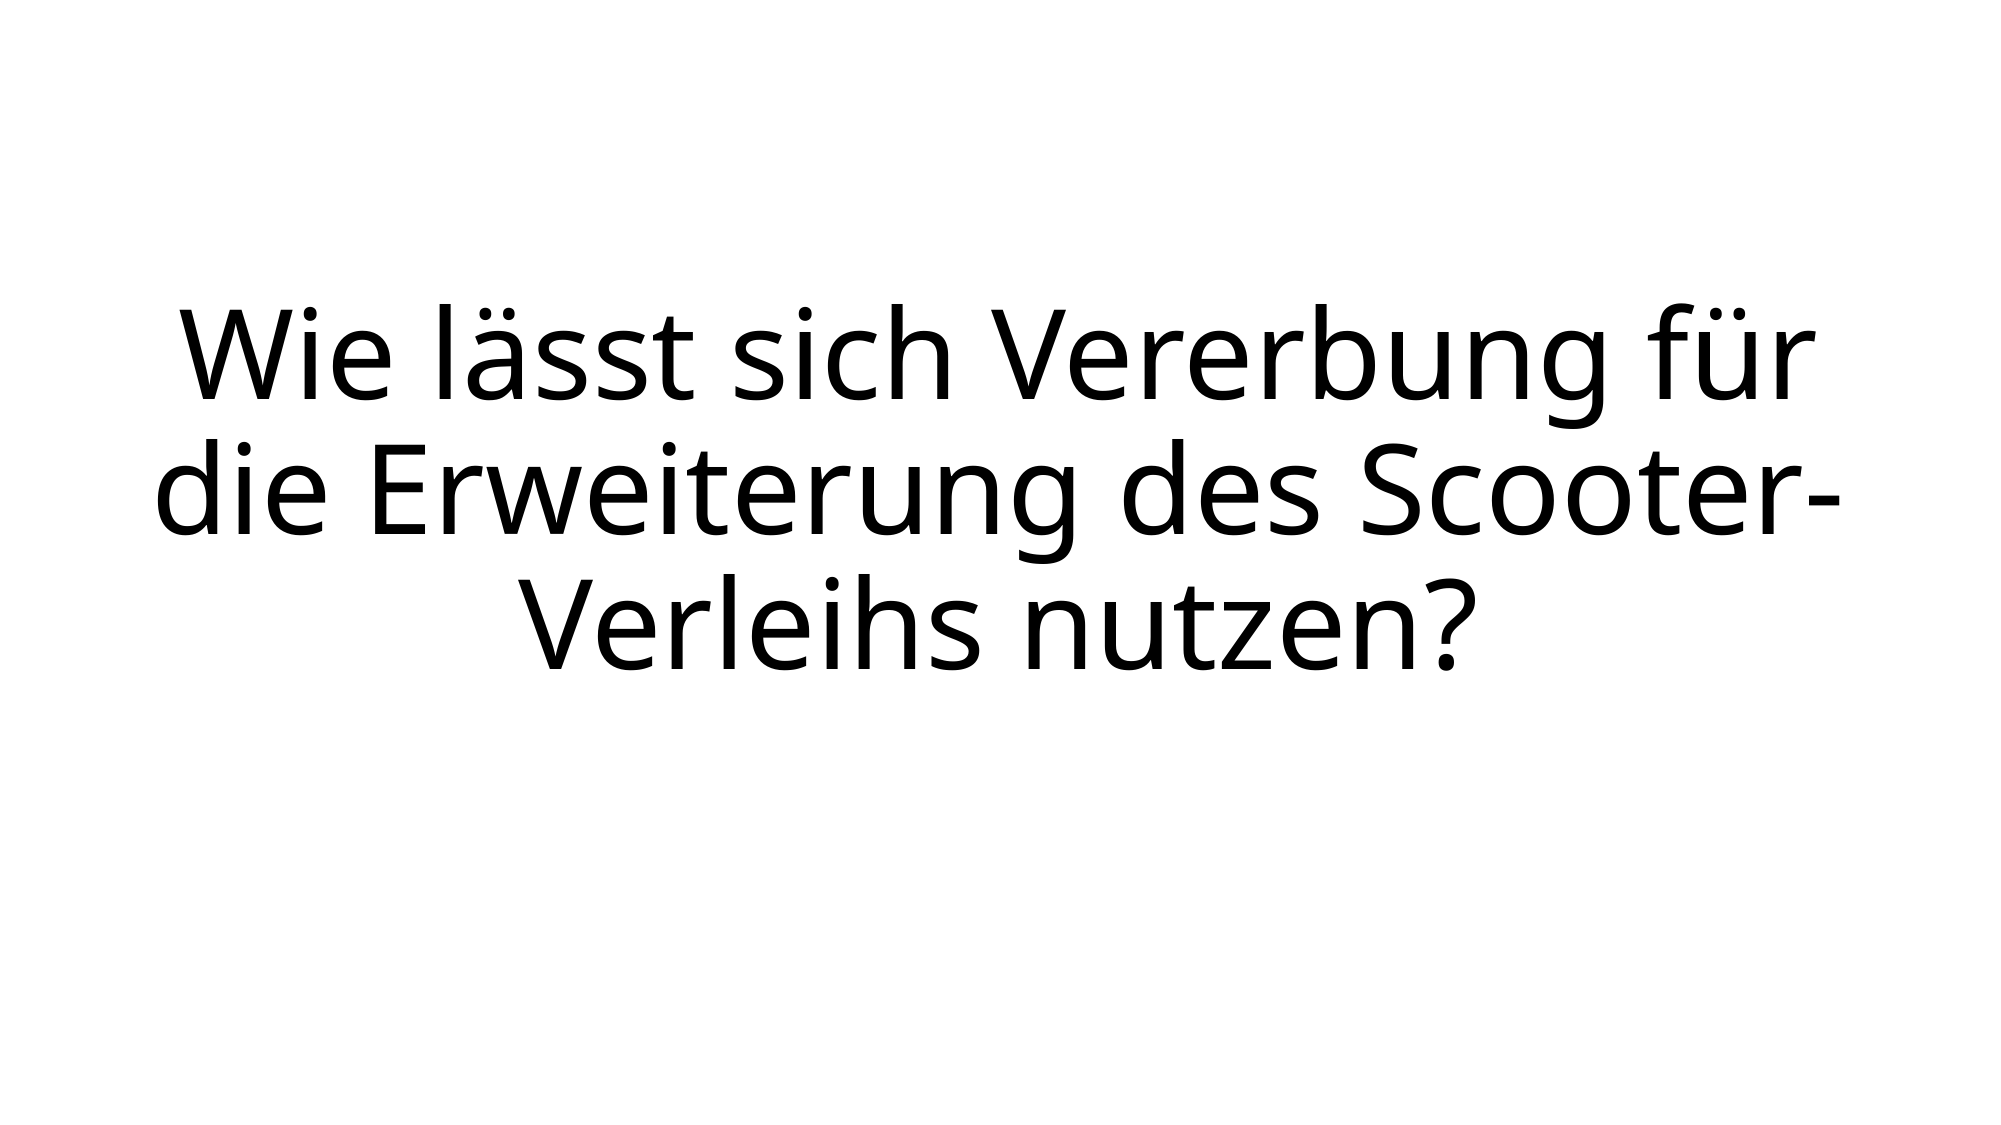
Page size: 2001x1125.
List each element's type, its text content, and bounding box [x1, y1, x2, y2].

title Wie lässt sich Vererbung für die Erweiterung des Scooter-Verleihs nutzen? [136, 267, 1862, 705]
